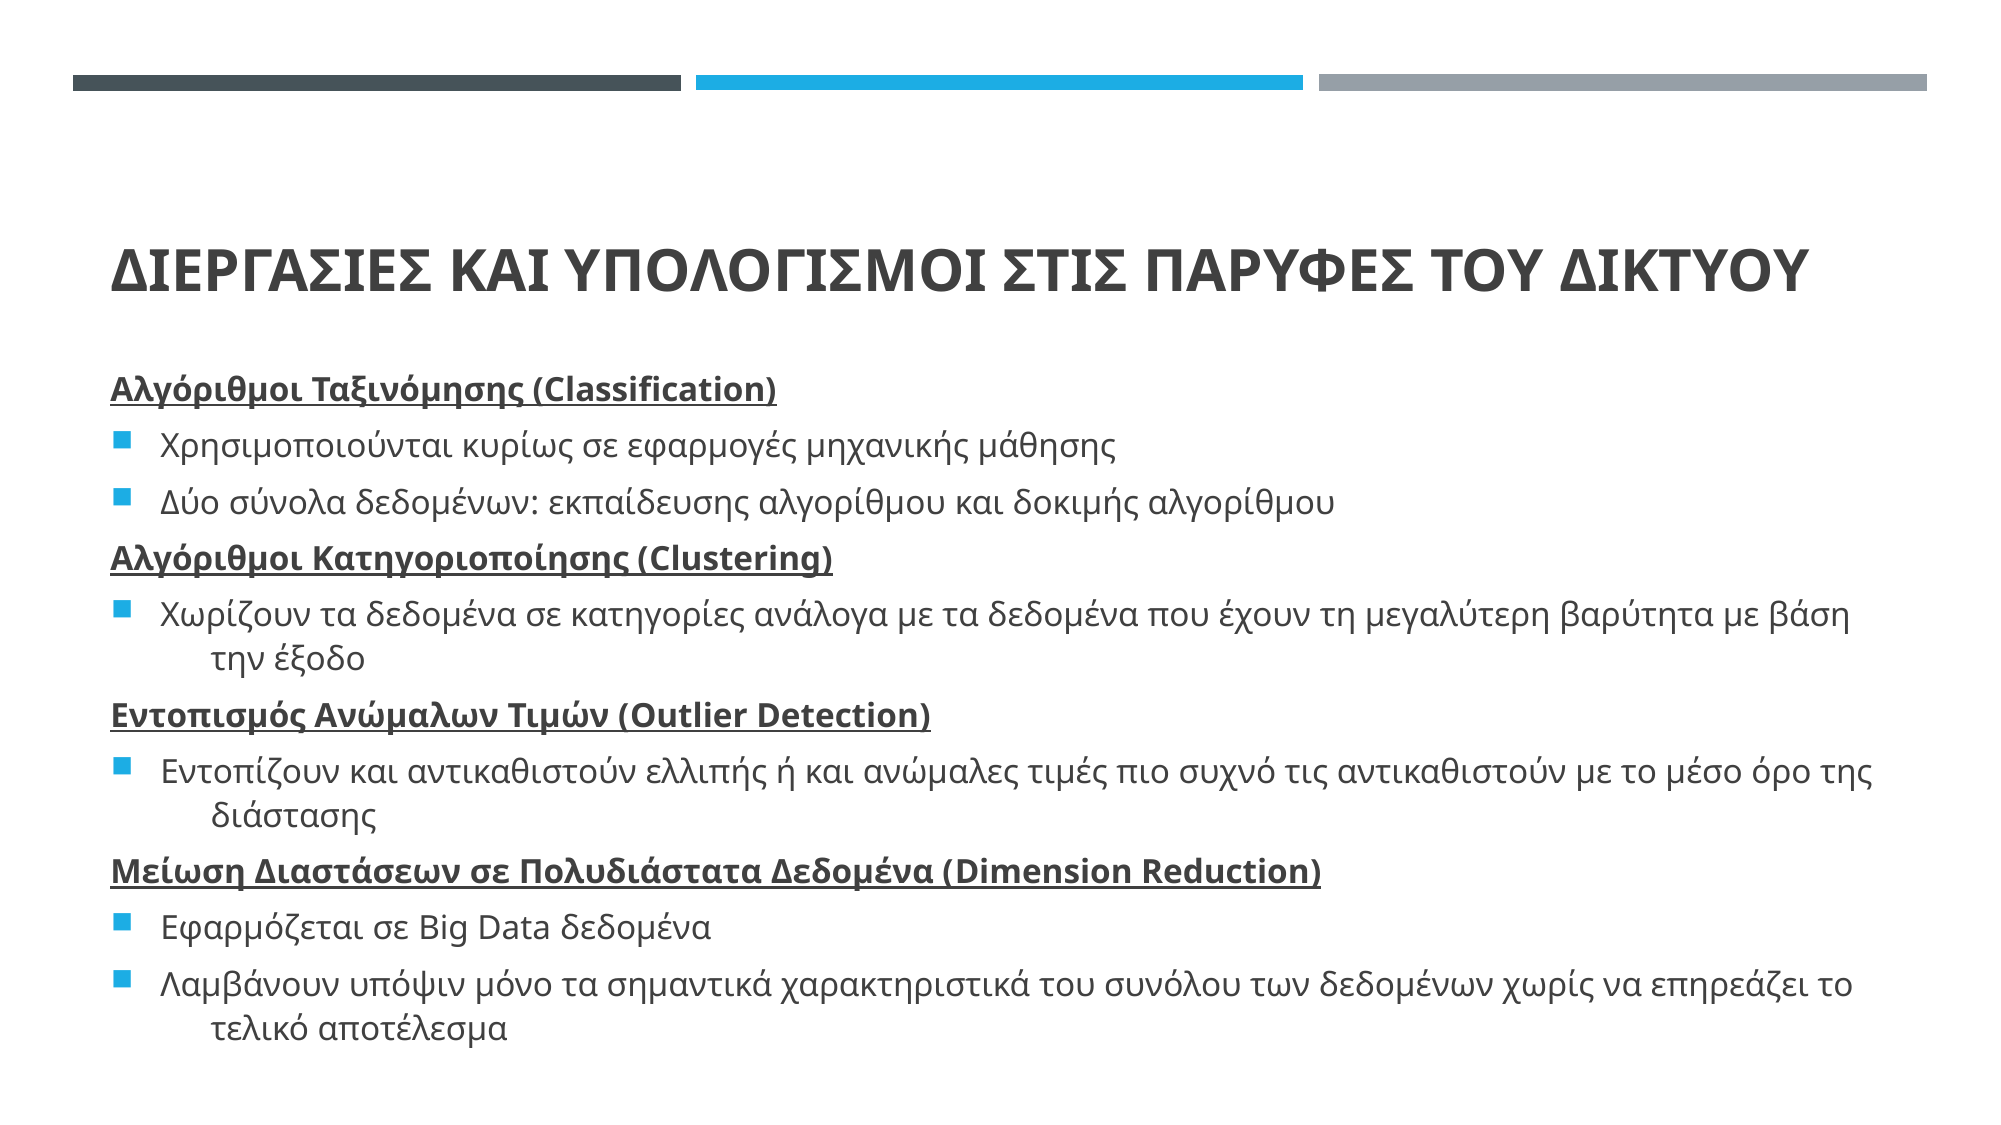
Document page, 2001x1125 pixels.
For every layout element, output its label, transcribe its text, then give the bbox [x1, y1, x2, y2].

list Αλγόριθμοι Ταξινόμησης (Classification) Χρησιμοποιούνται κυρίως σε εφαρμογές μηχανικής μάθησης Δύο σύνολα δεδομένων: εκπαίδευσης αλγορίθμου και δοκιμής αλγορίθμου Αλγόριθμοι Κατηγοριοποίησης (Clustering) Χωρίζουν τα δεδομένα σε κατηγορίες ανάλογα με τα δεδομένα που έχουν τη μεγαλύτερη βαρύτητα με βάση την έξοδο Εντοπισμός Ανώμαλων Τιμών (Outlier Detection) Εντοπίζουν και αντικαθιστούν ελλιπής ή και ανώμαλες τιμές πιο συχνό τις αντικαθιστούν με το μέσο όρο της διάστασης Μείωση Διαστάσεων σε Πολυδιάστατα Δεδομένα (Dimension Reduction) Εφαρμόζεται σε Big Data δεδομένα Λαμβάνουν υπόψιν μόνο τα σημαντικά χαρακτηριστικά του συνόλου των δεδομένων χωρίς να επηρεάζει το τελικό αποτέλεσμα [95, 346, 1905, 1065]
title Διεργασιεσ και υπολογισμοι στις παρυφες του δικτυου [95, 115, 1905, 311]
